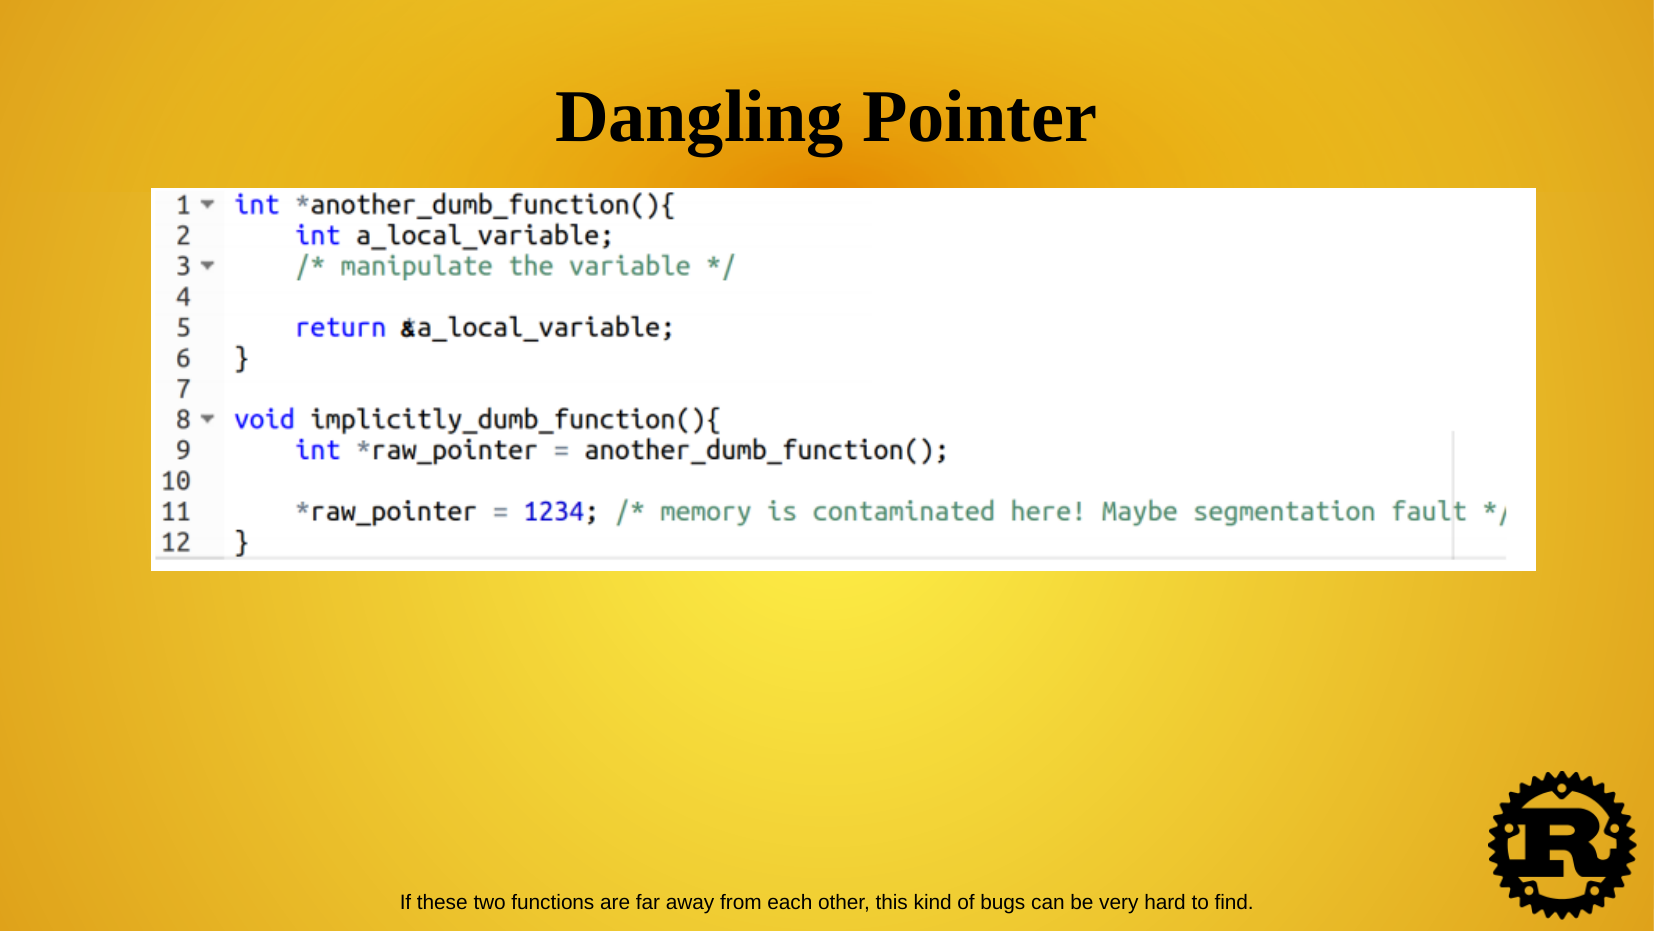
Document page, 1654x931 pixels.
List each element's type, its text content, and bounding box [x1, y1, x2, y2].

text_box If these two functions are far away from each other, this kind of bugs can be very hard to find. [384, 883, 1269, 922]
title Dangling Pointer [82, 35, 1571, 189]
picture [1488, 771, 1639, 922]
picture [151, 188, 1536, 571]
